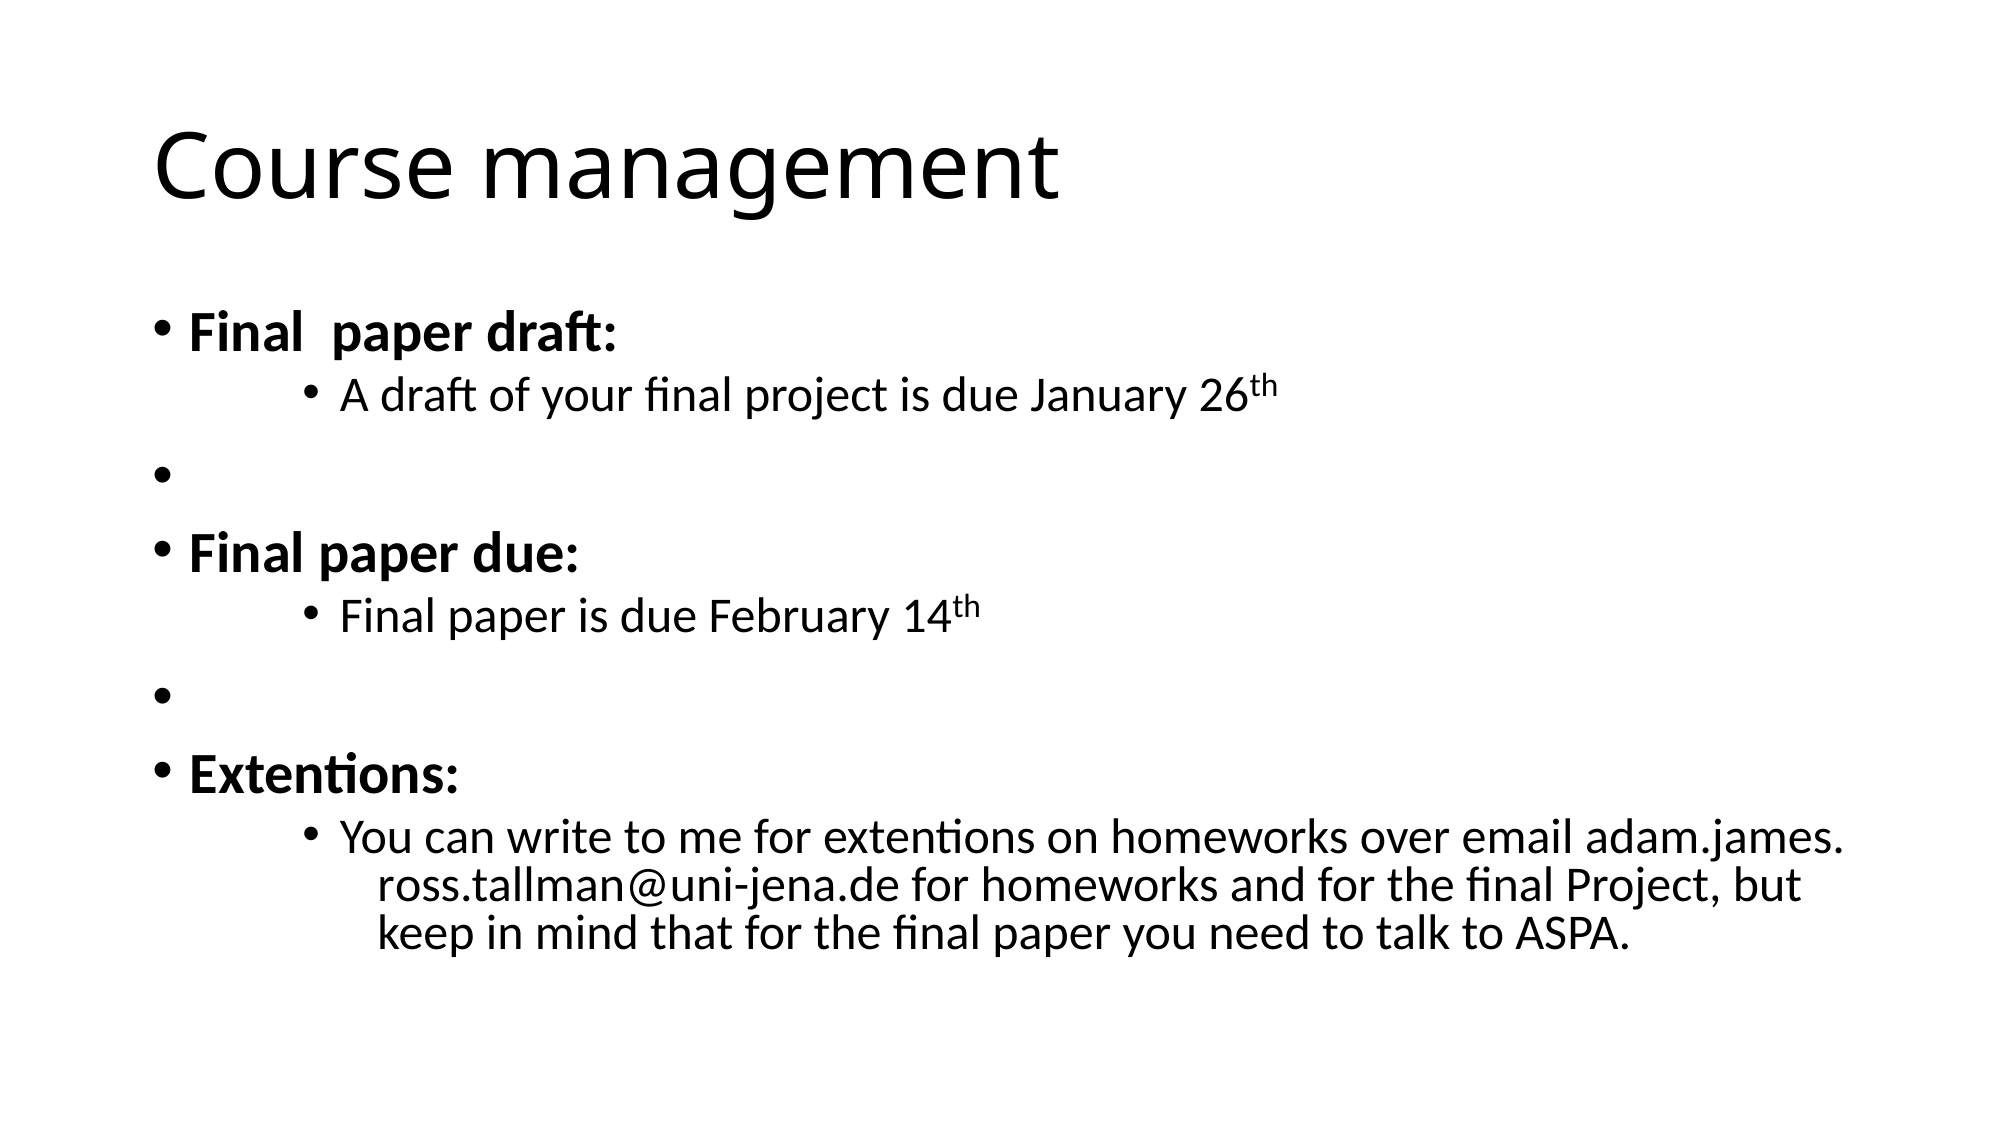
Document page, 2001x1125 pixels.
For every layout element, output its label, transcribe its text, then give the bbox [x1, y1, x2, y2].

list Final paper draft: A draft of your final project is due January 26th Final paper due: Final paper is due February 14th Extentions: You can write to me for extentions on homeworks over email adam.james.ross.tallman@uni-jena.de for homeworks and for the final Project, but keep in mind that for the final paper you need to talk to ASPA. [137, 299, 1863, 1014]
title Course management [137, 59, 1863, 278]
